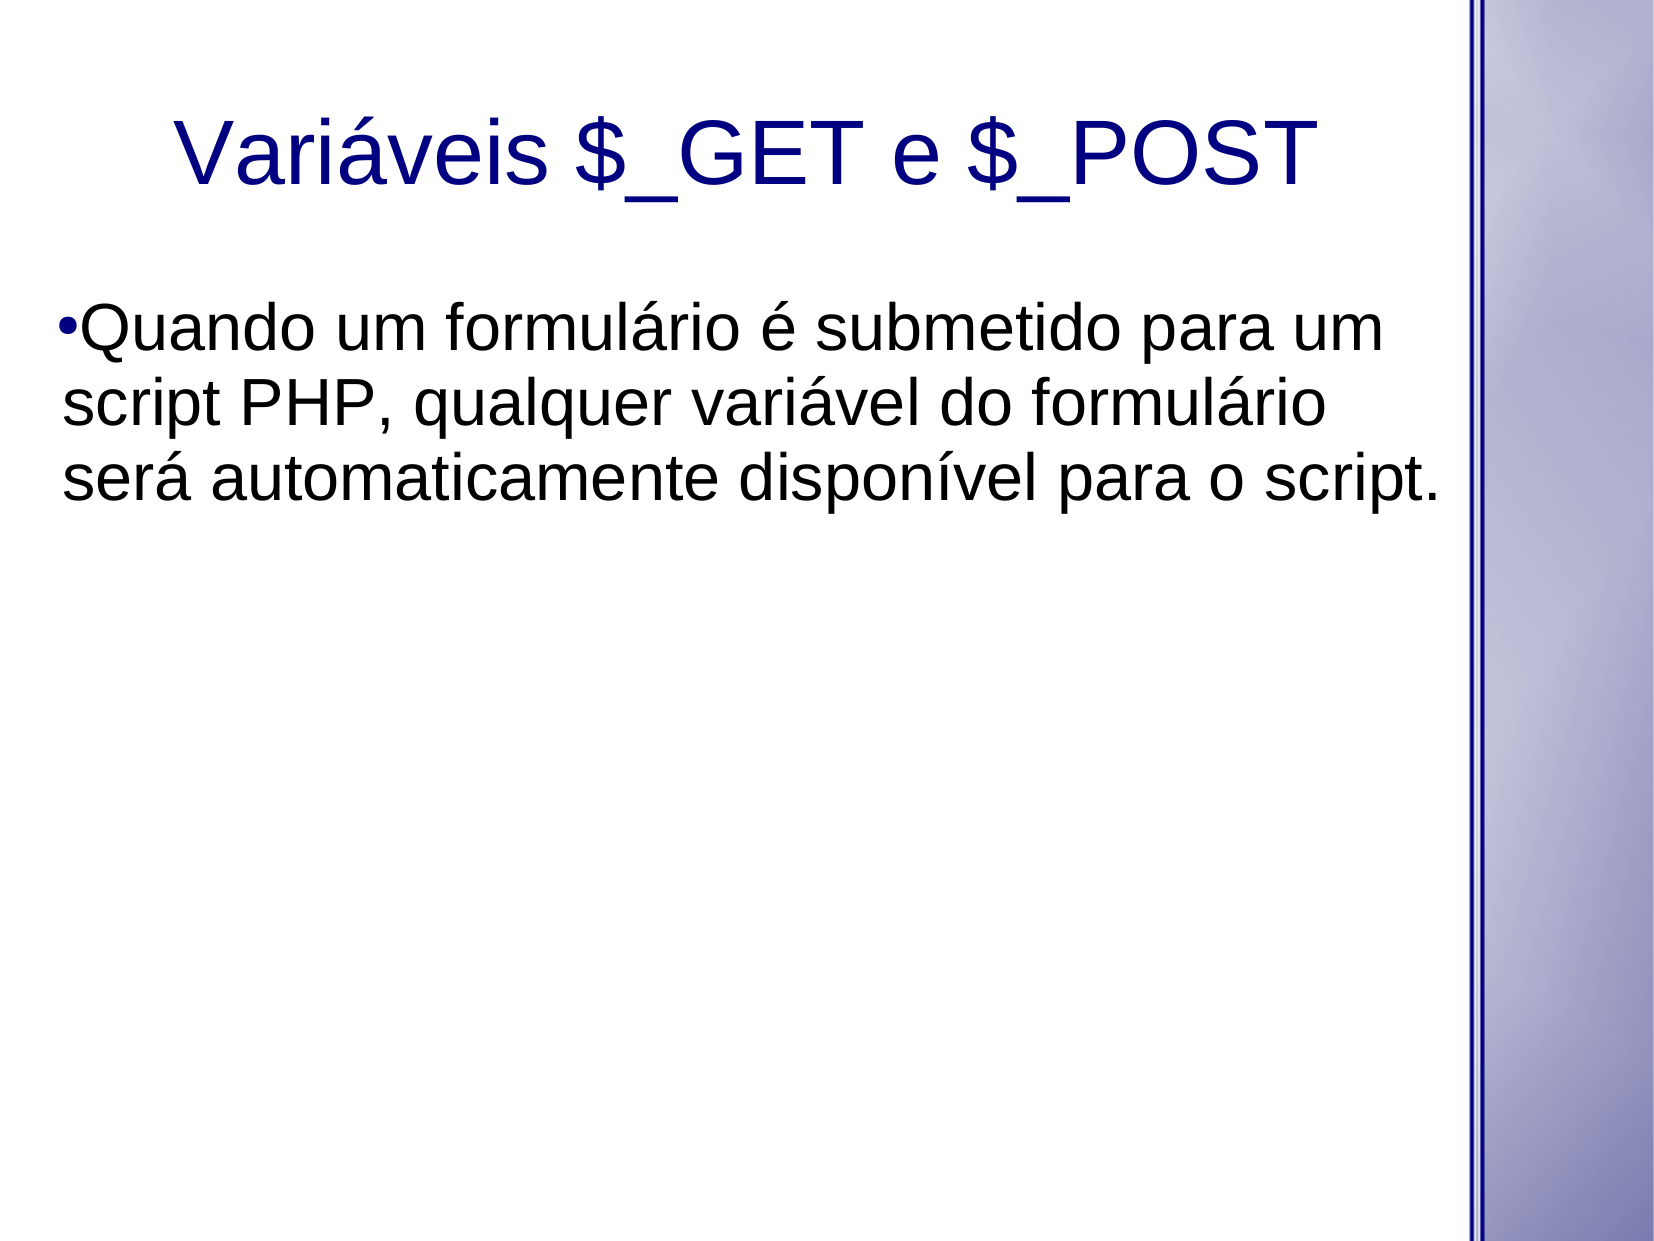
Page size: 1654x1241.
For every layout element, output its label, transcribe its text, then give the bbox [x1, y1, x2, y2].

list Quando um formulário é submetido para um script PHP, qualquer variável do formulário será automaticamente disponível para o script. [47, 290, 1447, 1109]
picture [0, 0, 1654, 1241]
title Variáveis $_GET e $_POST [47, 49, 1447, 257]
